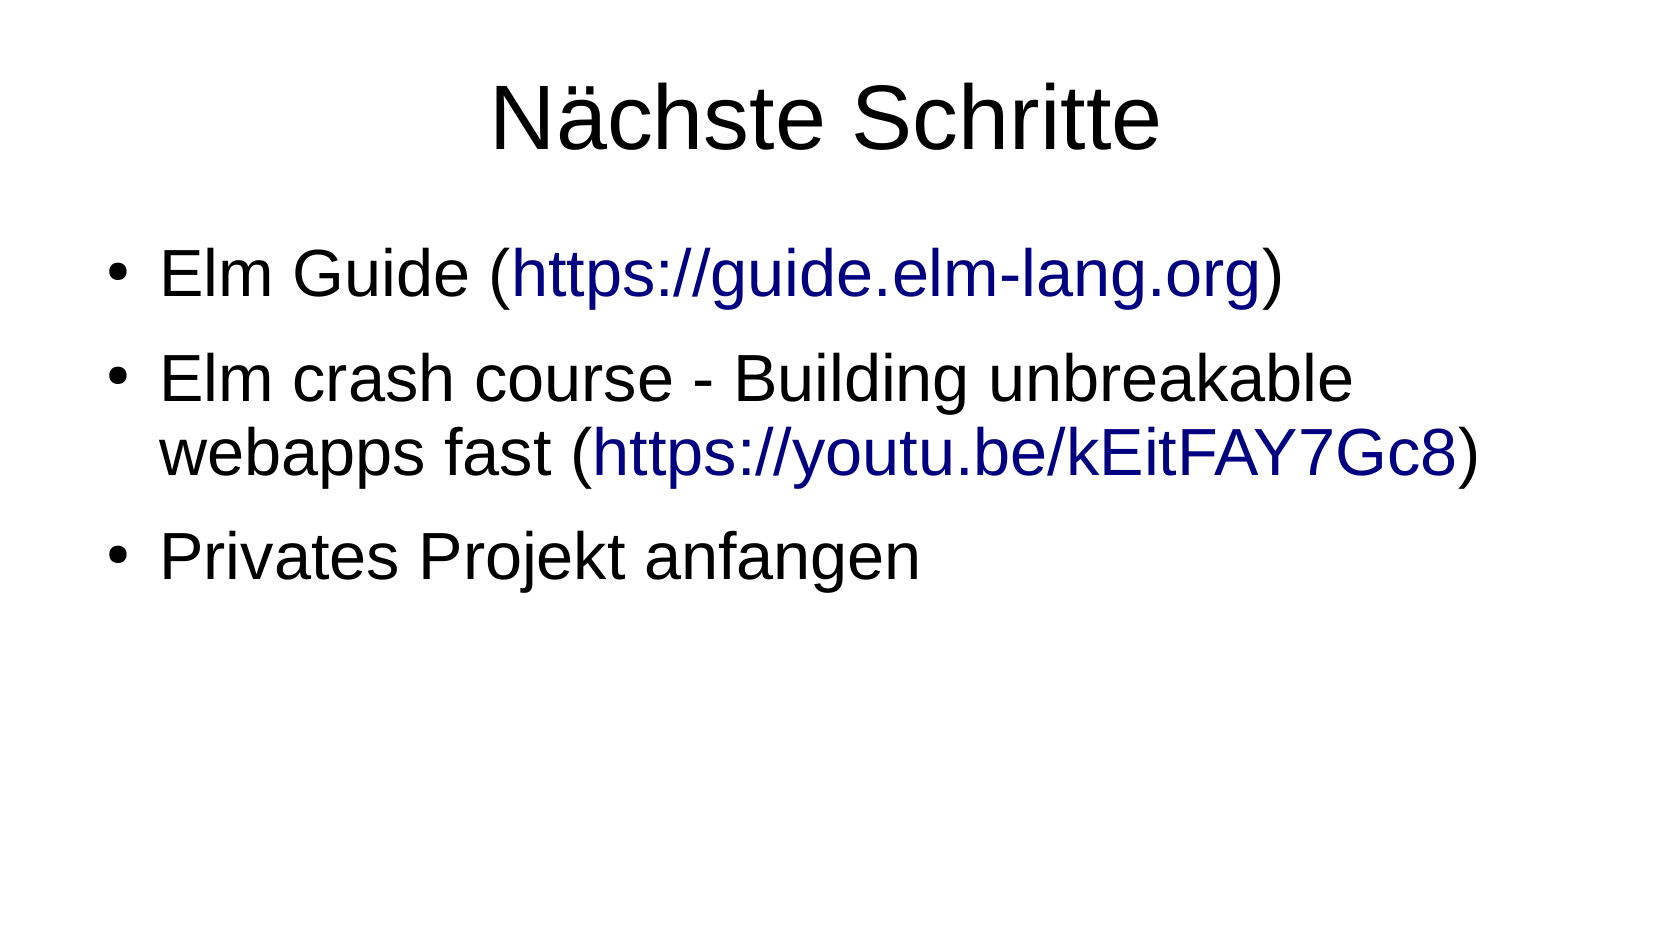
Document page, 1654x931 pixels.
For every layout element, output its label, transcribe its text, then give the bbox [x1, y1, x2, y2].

title Nächste Schritte [88, 59, 1565, 178]
list Elm Guide (https://guide.elm-lang.org) Elm crash course - Building unbreakable webapps fast (https://youtu.be/kEitFAY7Gc8) Privates Projekt anfangen [82, 236, 1565, 768]
